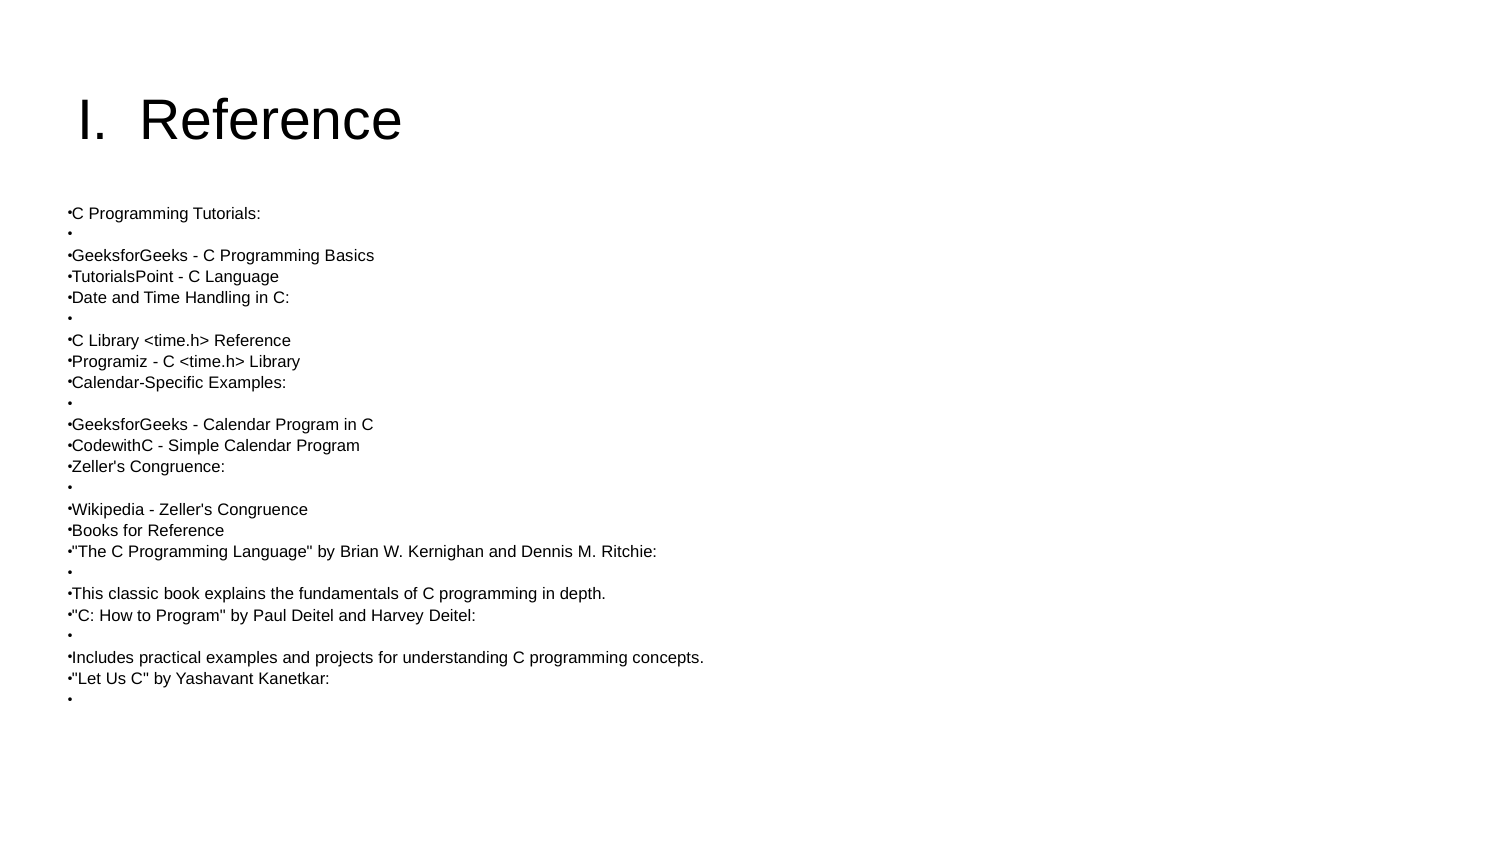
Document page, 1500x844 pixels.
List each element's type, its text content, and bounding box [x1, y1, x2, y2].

title Reference [51, 72, 1449, 167]
list C Programming Tutorials: GeeksforGeeks - C Programming Basics TutorialsPoint - C Language Date and Time Handling in C: C Library <time.h> Reference Programiz - C <time.h> Library Calendar-Specific Examples: GeeksforGeeks - Calendar Program in C CodewithC - Simple Calendar Program Zeller's Congruence: Wikipedia - Zeller's Congruence Books for Reference "The C Programming Language" by Brian W. Kernighan and Dennis M. Ritchie: This classic book explains the fundamentals of C programming in depth. "C: How to Program" by Paul Deitel and Harvey Deitel: Includes practical examples and projects for understanding C programming concepts. "Let Us C" by Yashavant Kanetkar: [51, 189, 1449, 750]
